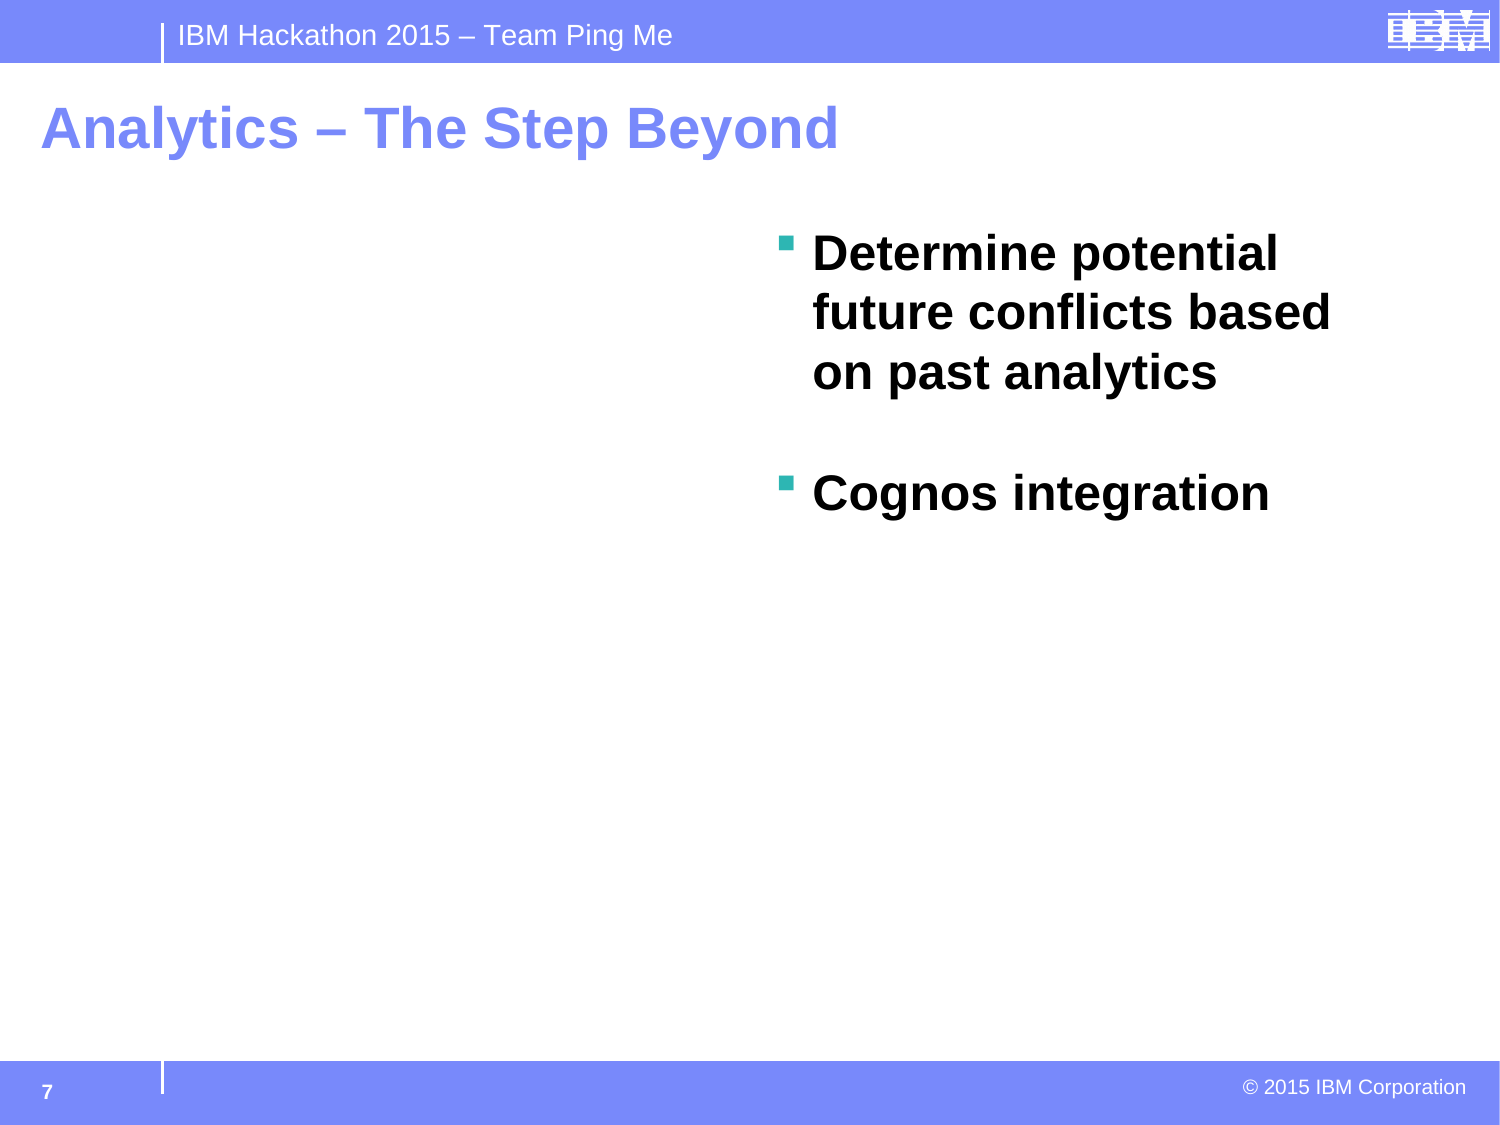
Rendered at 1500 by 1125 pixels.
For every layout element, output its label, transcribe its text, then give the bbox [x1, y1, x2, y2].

list Determine potential future conflicts based on past analytics Cognos integration [759, 212, 1389, 1025]
title Analytics – The Step Beyond [25, 87, 1378, 170]
